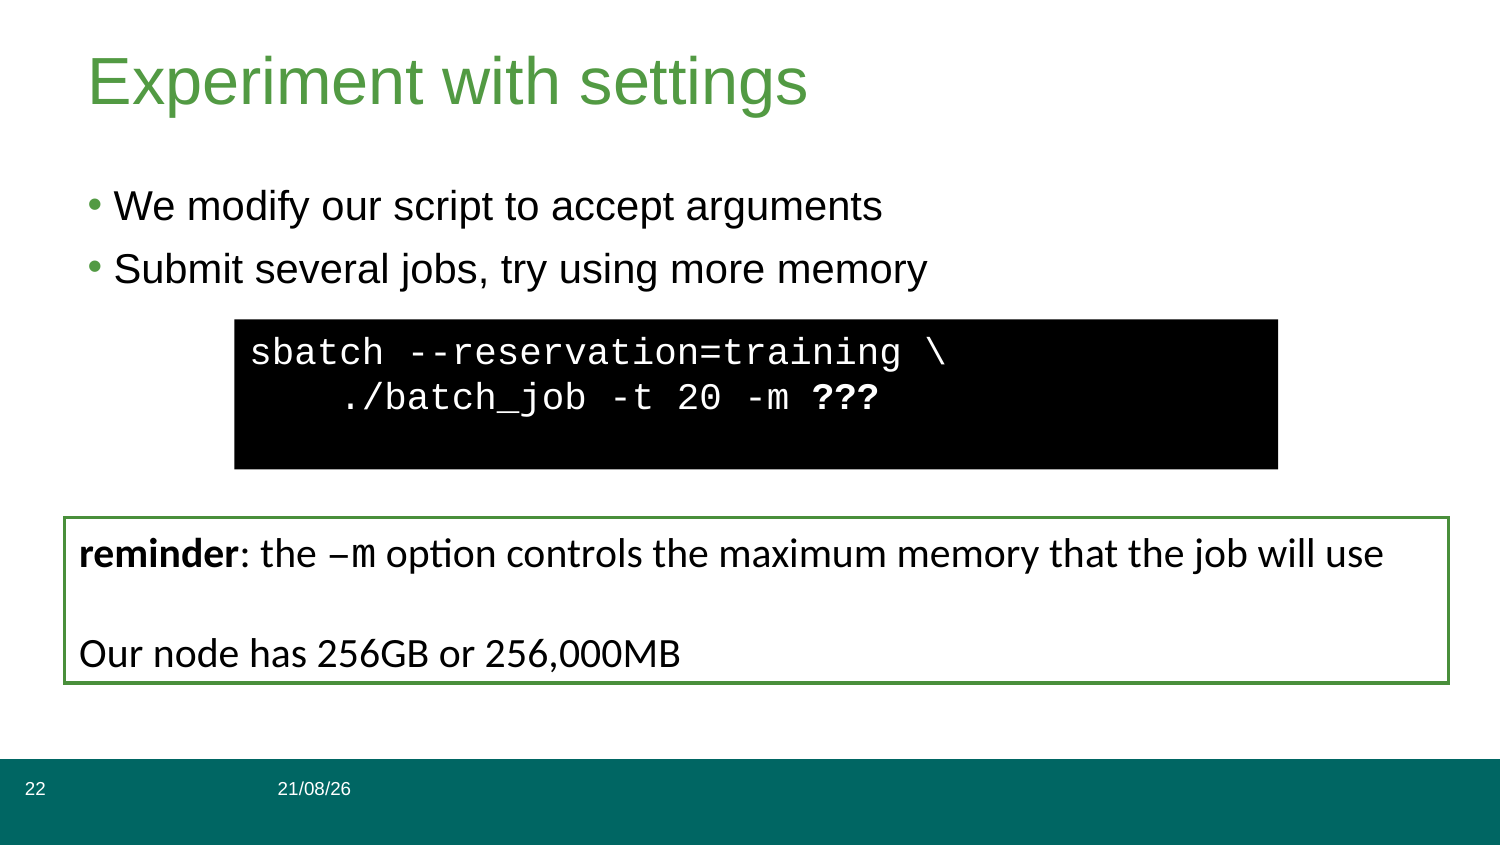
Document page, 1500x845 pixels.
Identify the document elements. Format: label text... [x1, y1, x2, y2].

text_box <number> [24, 776, 76, 799]
text_box sbatch --reservation=training \ ./batch_job -t 20 -m ??? [234, 319, 1279, 470]
list We modify our script to accept arguments Submit several jobs, try using more memory [87, 178, 1461, 293]
title Experiment with settings [87, 37, 1426, 132]
text_box reminder: the –m option controls the maximum memory that the job will use Our node has 256GB or 256,000MB [64, 517, 1449, 684]
text_box 05/05/18 [277, 776, 553, 799]
